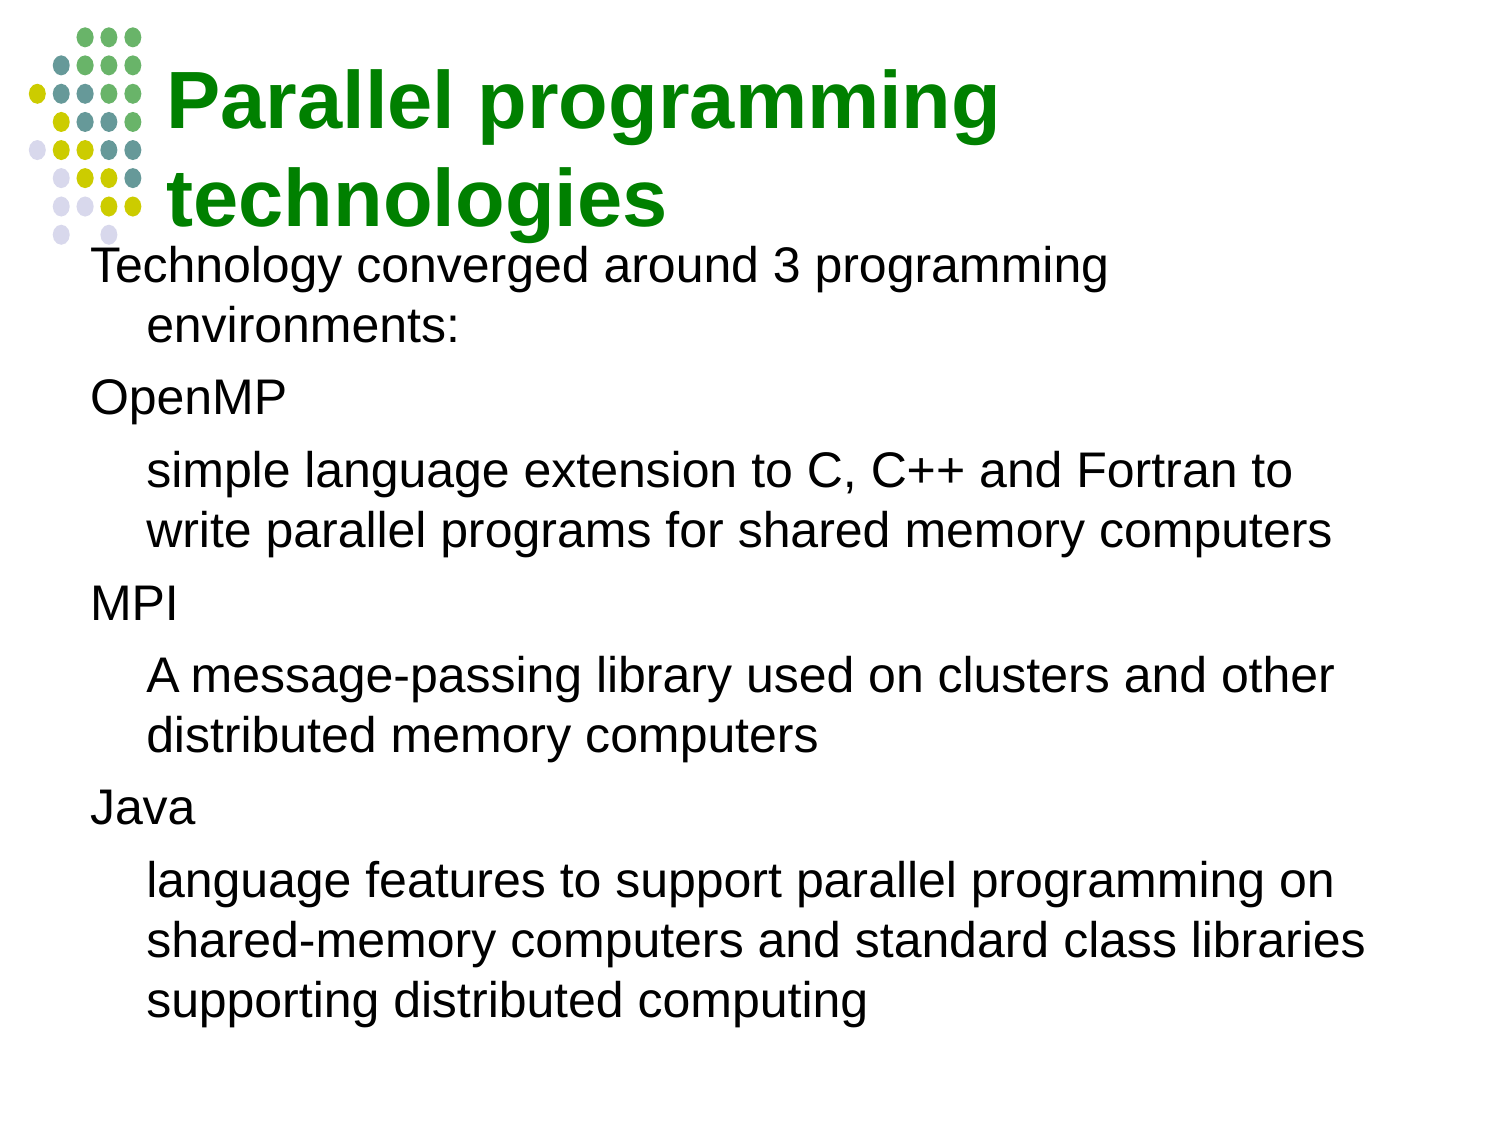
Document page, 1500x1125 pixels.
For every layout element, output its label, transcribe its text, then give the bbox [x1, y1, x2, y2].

list Technology converged around 3 programming environments: OpenMP simple language extension to C, C++ and Fortran to write parallel programs for shared memory computers MPI A message-passing library used on clusters and other distributed memory computers Java language features to support parallel programming on shared-memory computers and standard class libraries supporting distributed computing [75, 224, 1426, 1108]
title Parallel programming technologies [151, 40, 1390, 224]
